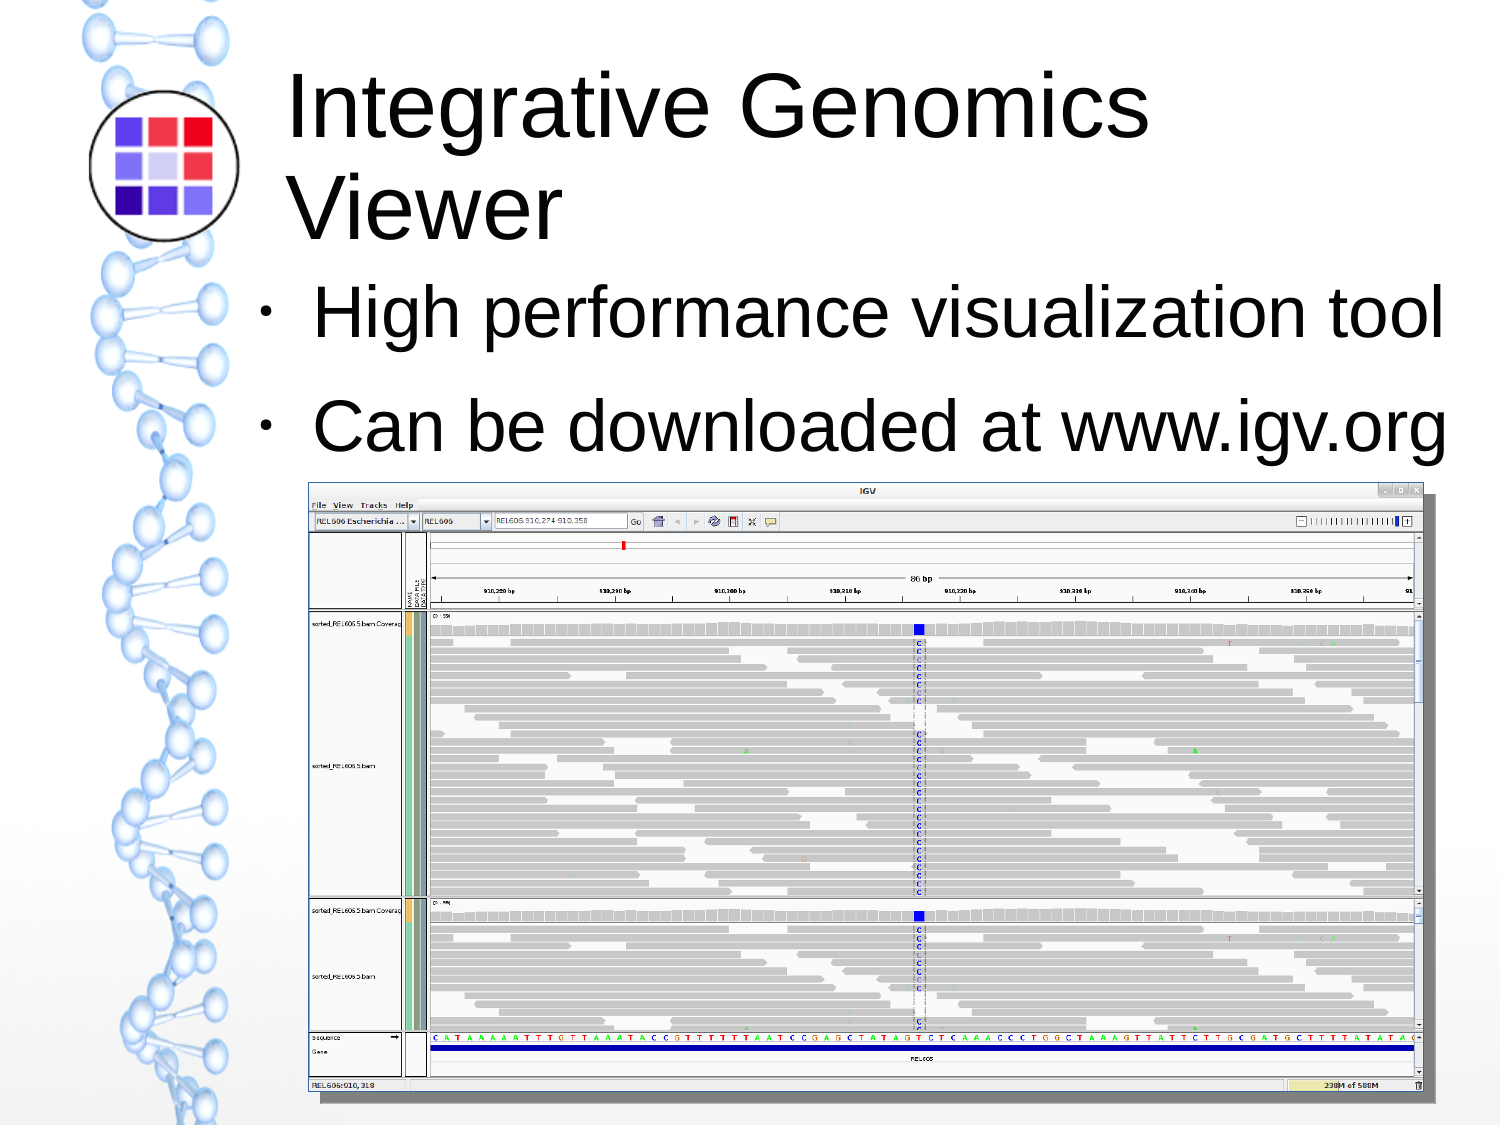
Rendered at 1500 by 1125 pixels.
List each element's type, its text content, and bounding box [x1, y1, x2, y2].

title Integrative Genomics Viewer [285, 36, 1426, 271]
picture [0, 0, 1500, 1125]
list High performance visualization tool Can be downloaded at www.igv.org [241, 271, 1471, 924]
